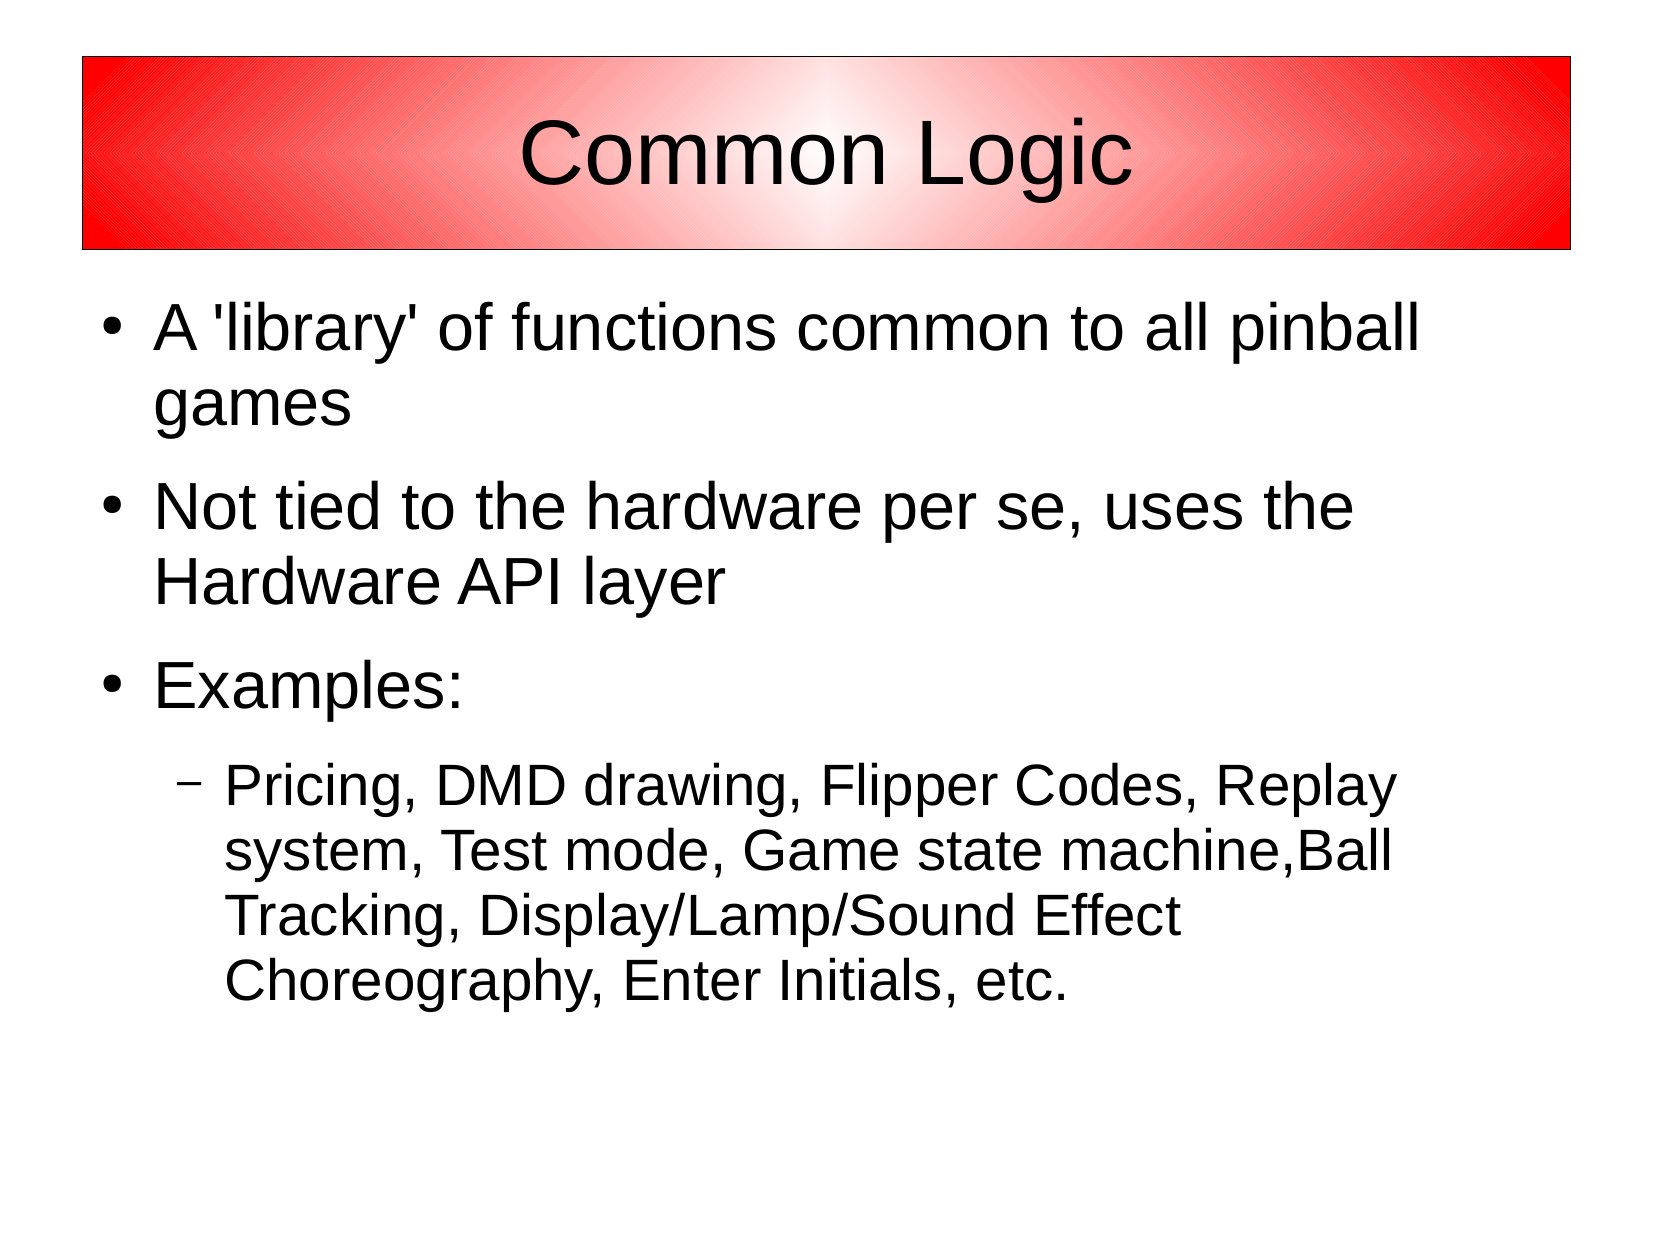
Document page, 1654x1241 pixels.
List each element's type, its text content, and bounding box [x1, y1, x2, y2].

title Common Logic [82, 56, 1571, 250]
list A 'library' of functions common to all pinball games Not tied to the hardware per se, uses the Hardware API layer Examples: Pricing, DMD drawing, Flipper Codes, Replay system, Test mode, Game state machine,Ball Tracking, Display/Lamp/Sound Effect Choreography, Enter Initials, etc. [82, 290, 1571, 1094]
